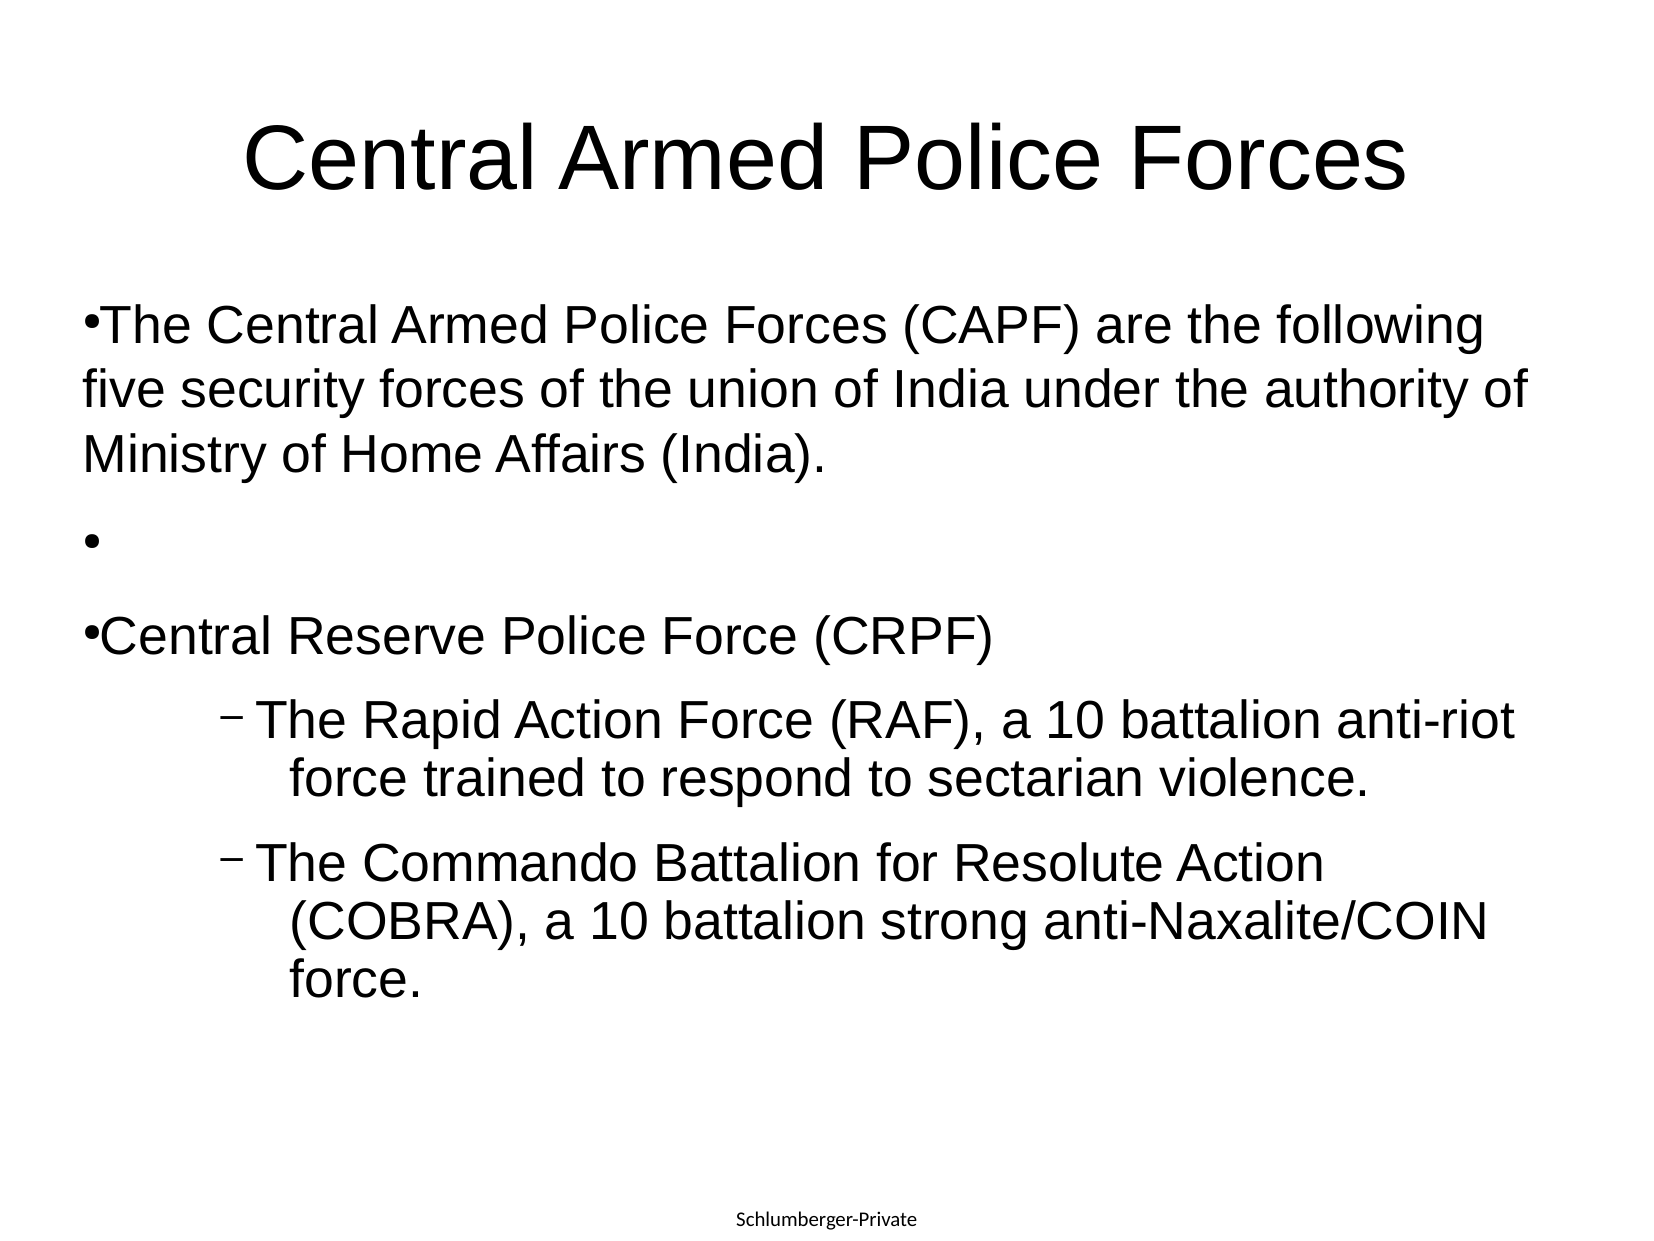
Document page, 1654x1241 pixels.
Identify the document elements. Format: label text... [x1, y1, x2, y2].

list The Central Armed Police Forces (CAPF) are the following five security forces of the union of India under the authority of Ministry of Home Affairs (India). Central Reserve Police Force (CRPF) The Rapid Action Force (RAF), a 10 battalion anti-riot force trained to respond to sectarian violence. The Commando Battalion for Resolute Action (COBRA), a 10 battalion strong anti-Naxalite/COIN force. [82, 290, 1571, 1010]
title Central Armed Police Forces [82, 49, 1571, 257]
